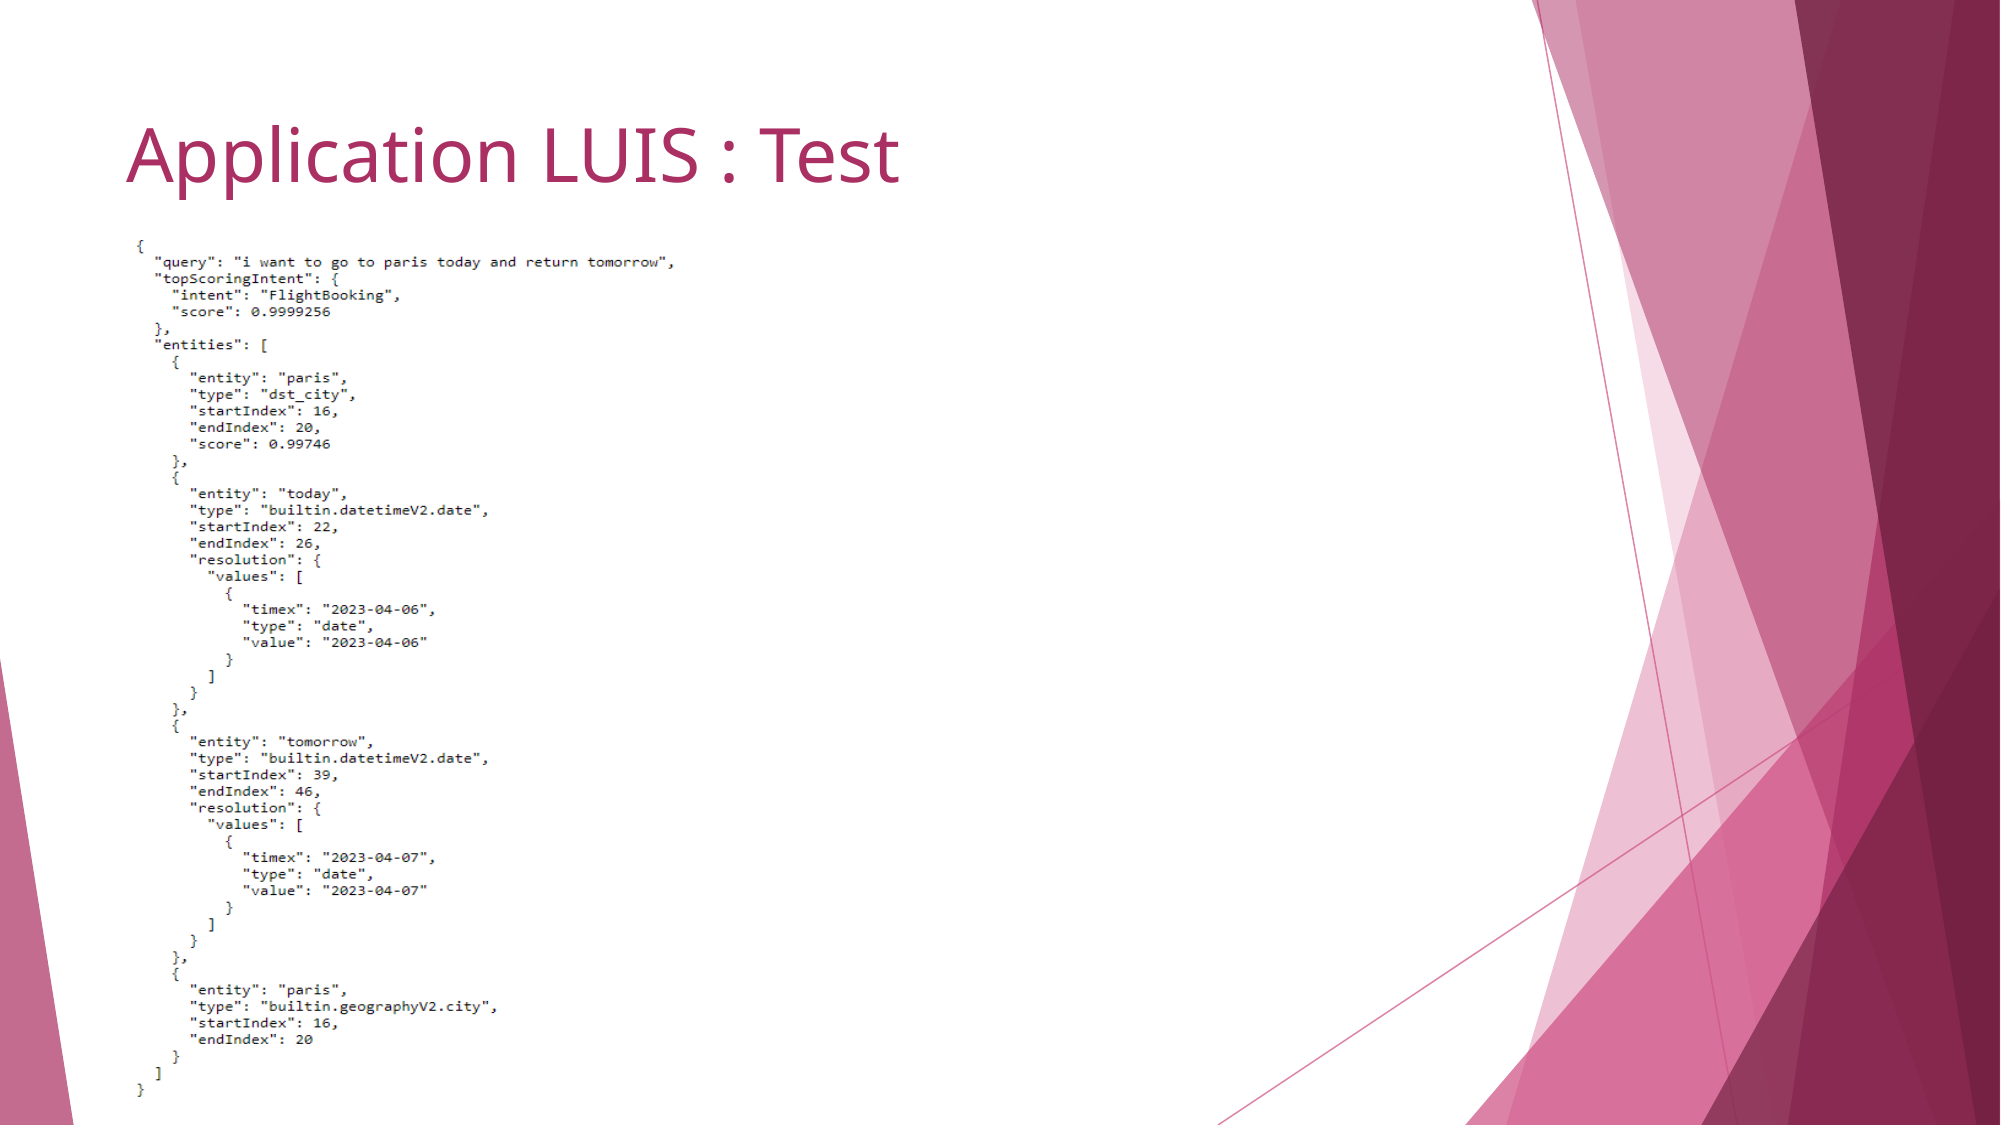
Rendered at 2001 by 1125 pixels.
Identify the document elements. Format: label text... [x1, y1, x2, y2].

title Application LUIS : Test [111, 99, 1522, 317]
picture [130, 229, 1170, 1125]
